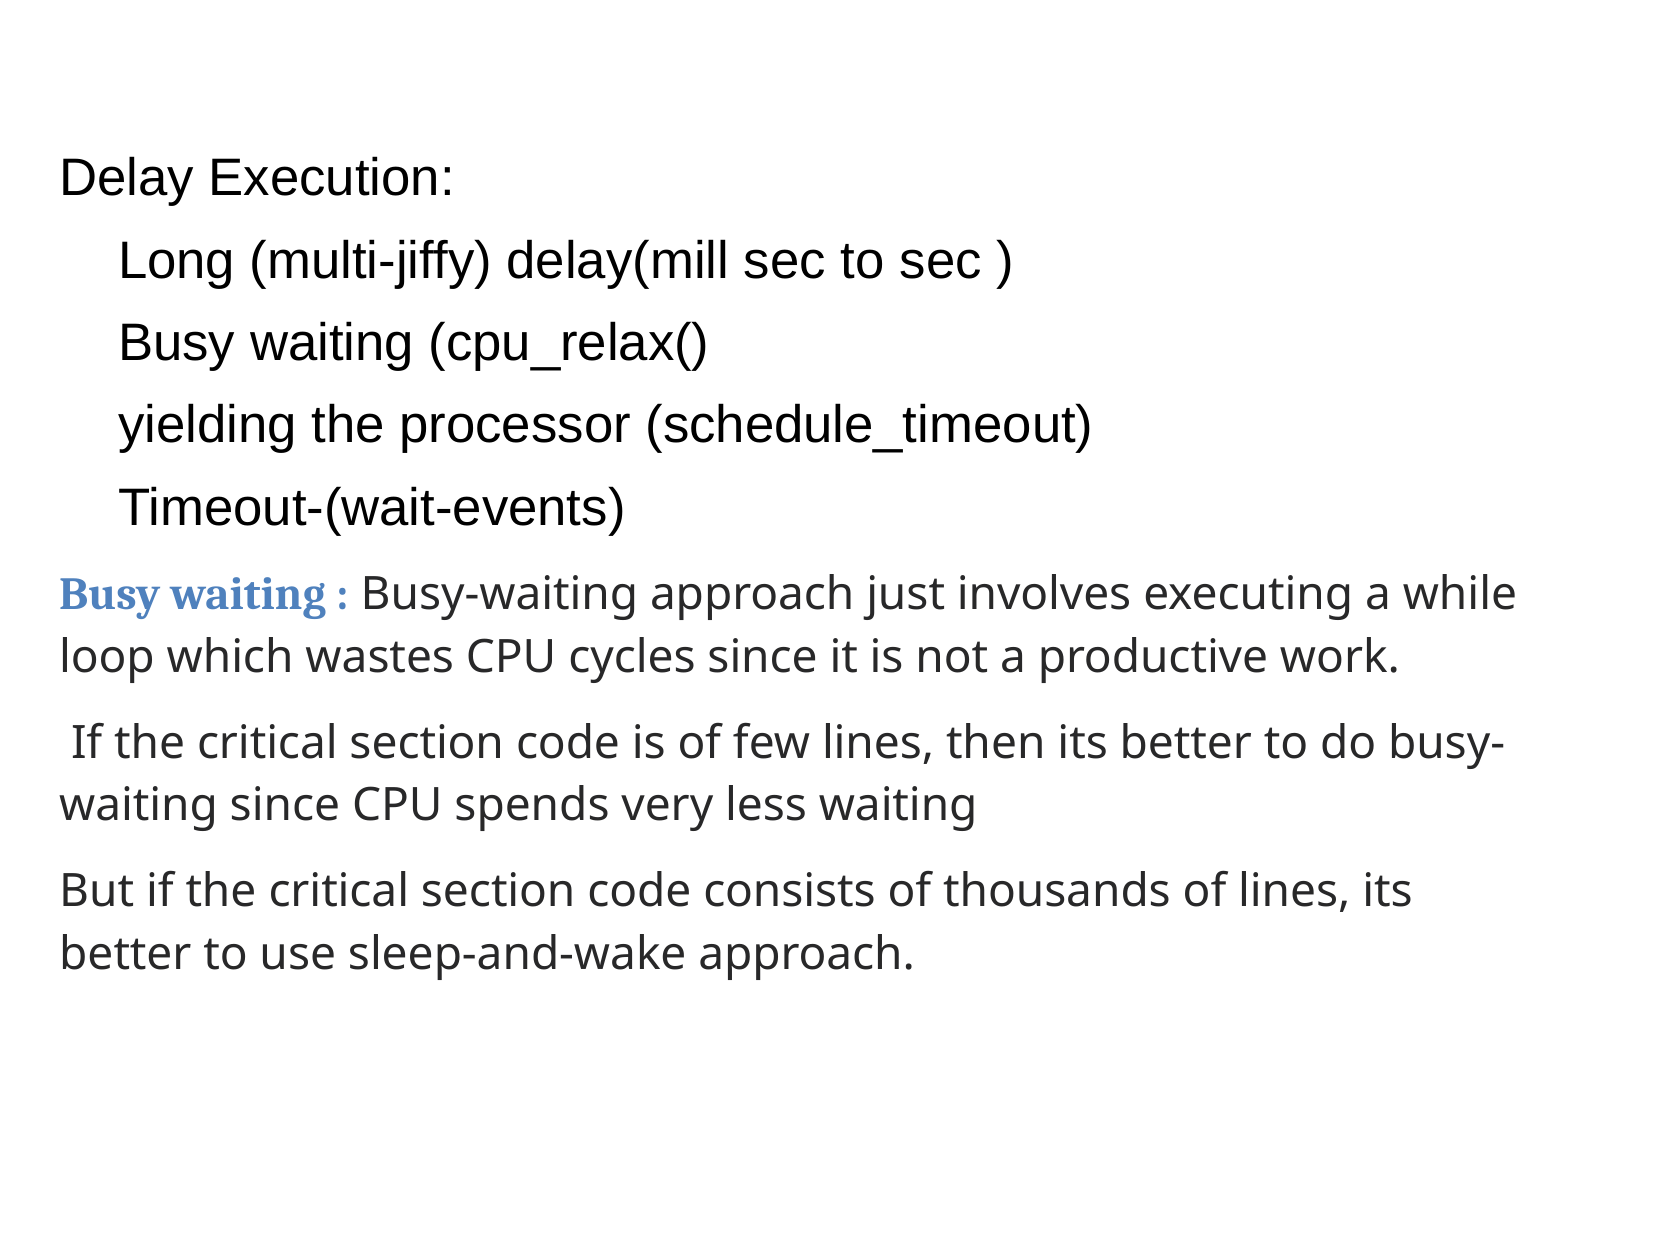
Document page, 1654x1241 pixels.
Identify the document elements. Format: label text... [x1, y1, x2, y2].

list Delay Execution: Long (multi-jiffy) delay(mill sec to sec ) Busy waiting (cpu_relax() yielding the processor (schedule_timeout) Timeout-(wait-events) Busy waiting : Busy-waiting approach just involves executing a while loop which wastes CPU cycles since it is not a productive work. If the critical section code is of few lines, then its better to do busy-waiting since CPU spends very less waiting But if the critical section code consists of thousands of lines, its better to use sleep-and-wake approach. [59, 148, 1548, 1028]
